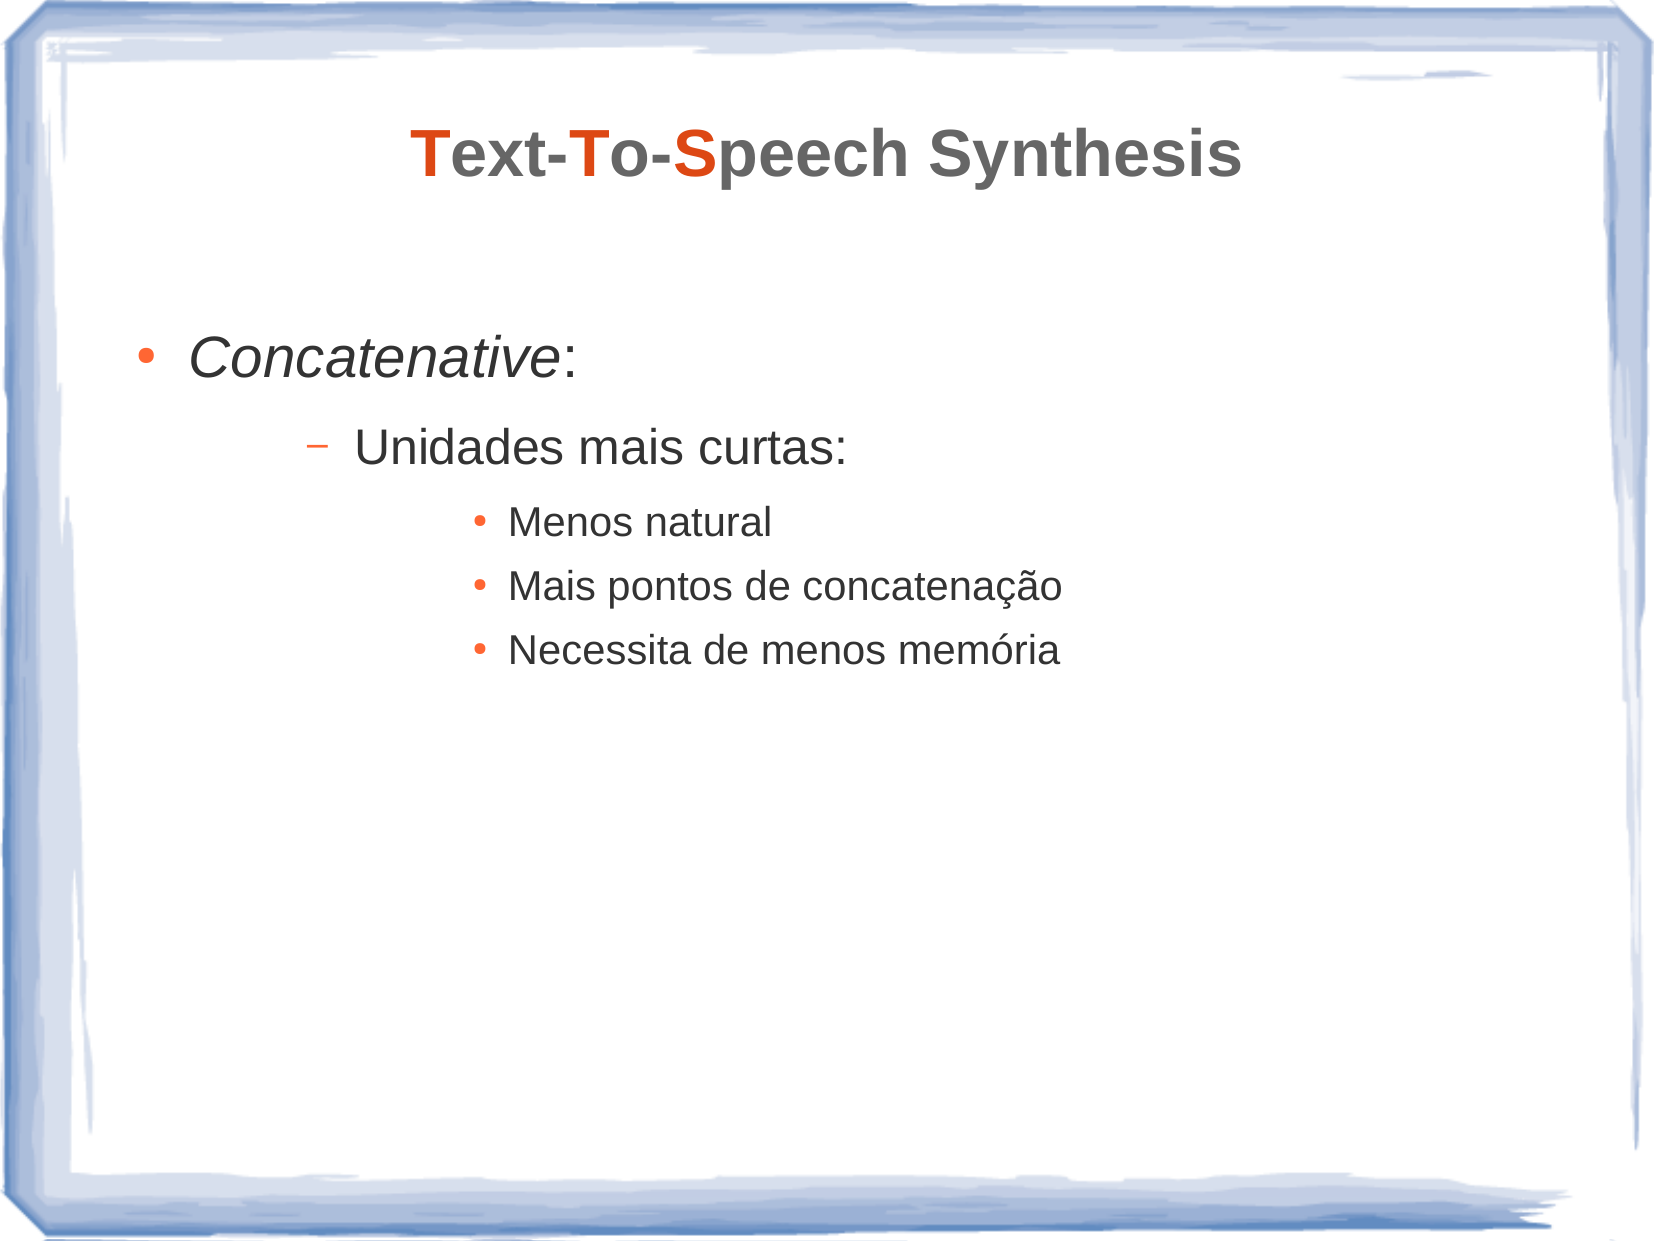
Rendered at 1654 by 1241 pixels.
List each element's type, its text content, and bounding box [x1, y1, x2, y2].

list Concatenative: Unidades mais curtas: Menos natural Mais pontos de concatenação Necessita de menos memória [118, 324, 1571, 1045]
picture [0, 0, 1654, 1241]
title Text-To-Speech Synthesis [82, 49, 1571, 257]
